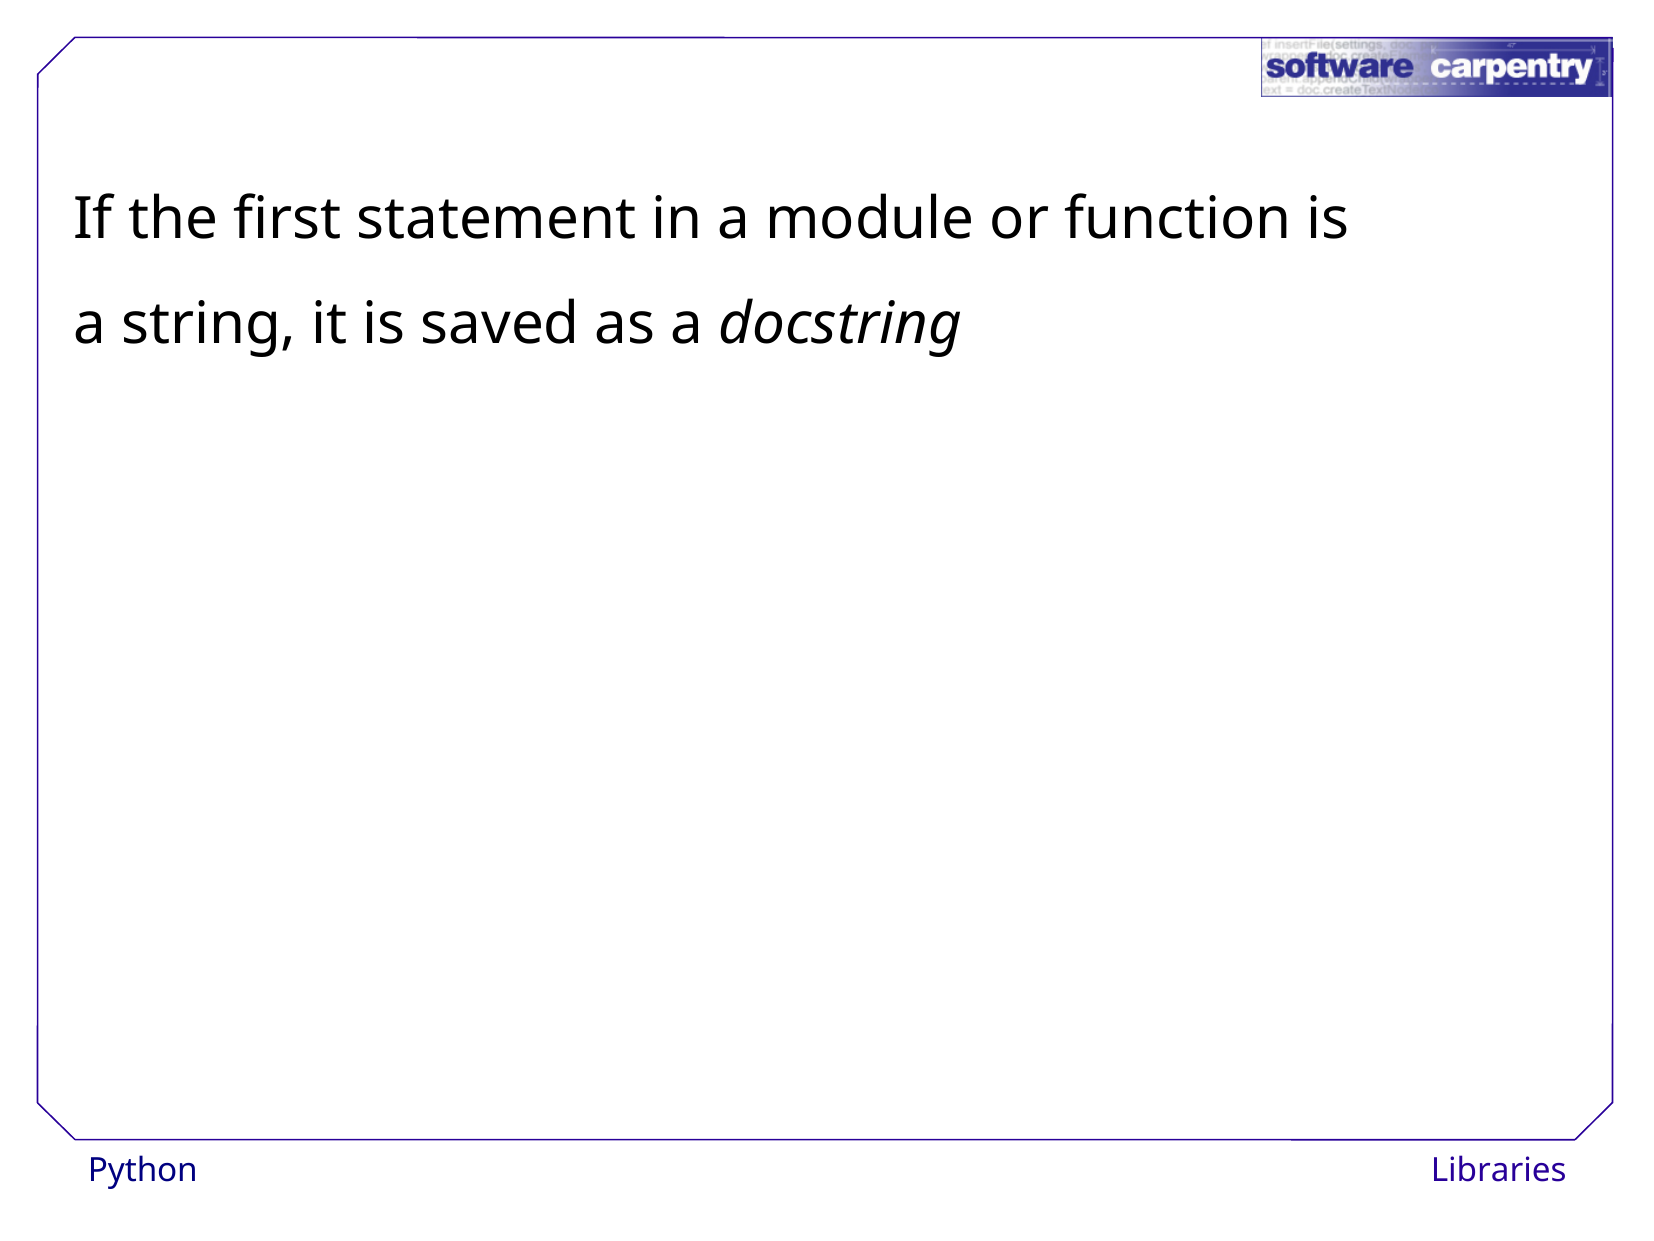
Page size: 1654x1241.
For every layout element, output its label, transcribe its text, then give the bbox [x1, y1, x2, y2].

picture [1261, 39, 1613, 97]
text_box If the first statement in a module or function is a string, it is saved as a docstring [58, 137, 1516, 364]
